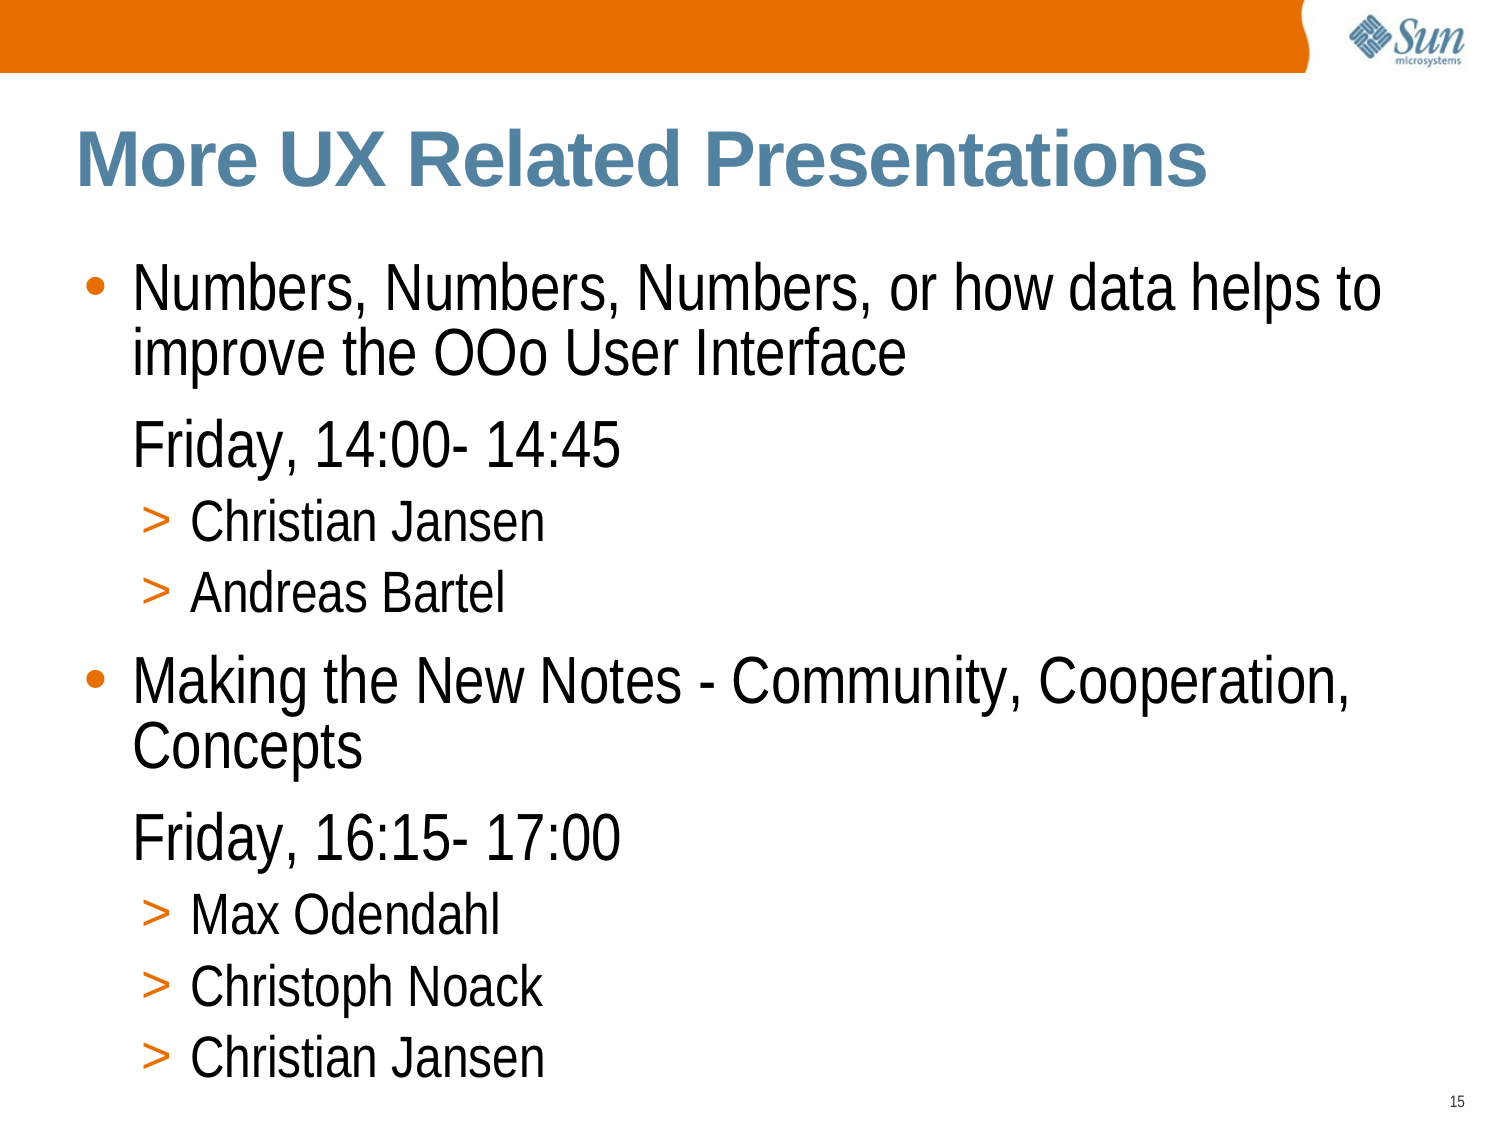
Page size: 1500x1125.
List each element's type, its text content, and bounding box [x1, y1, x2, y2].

picture [0, 0, 1500, 73]
list Numbers, Numbers, Numbers, or how data helps to improve the OOo User Interface Friday, 14:00- 14:45 Christian Jansen Andreas Bartel Making the New Notes - Community, Cooperation, Concepts Friday, 16:15- 17:00 Max Odendahl Christoph Noack Christian Jansen [64, 258, 1401, 1092]
title More UX Related Presentations [75, 123, 1437, 227]
